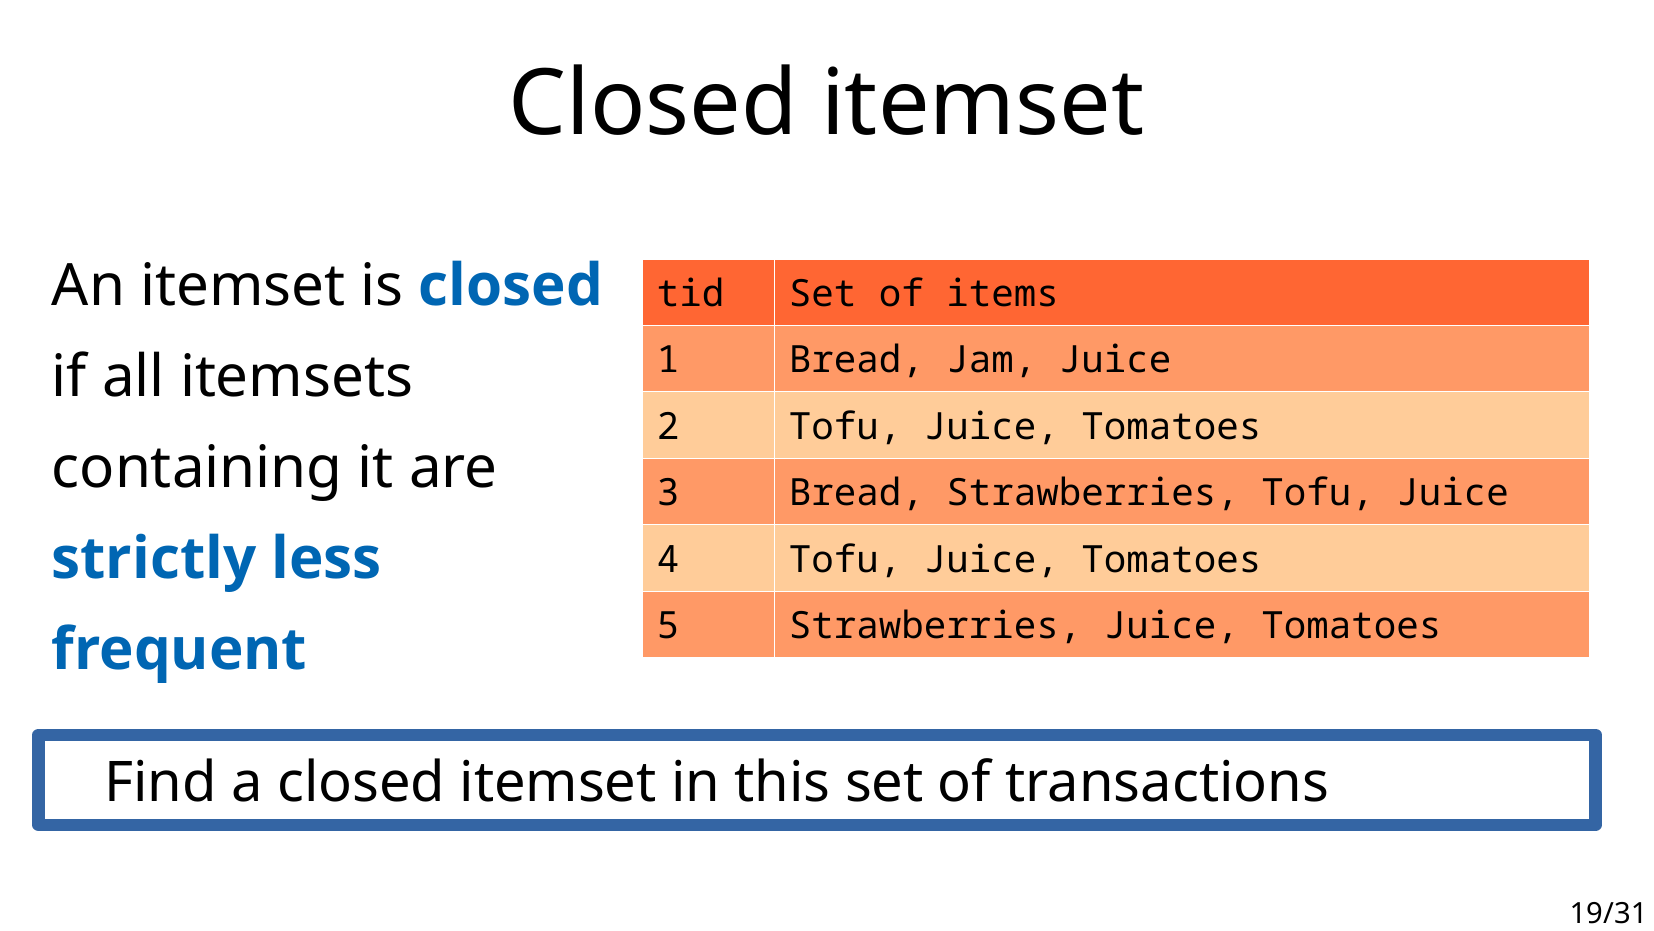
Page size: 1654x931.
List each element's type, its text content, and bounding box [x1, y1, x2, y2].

table_cell 1 [643, 326, 774, 391]
table_header Set of items [775, 260, 1589, 325]
table_cell Bread, Jam, Juice [775, 326, 1589, 391]
table_header tid [643, 260, 774, 325]
table_cell 4 [643, 525, 774, 591]
list Find a closed itemset in this set of transactions [38, 734, 1596, 825]
title Closed itemset [82, 34, 1571, 164]
table_cell Tofu, Juice, Tomatoes [775, 392, 1589, 458]
table_cell 2 [643, 392, 774, 458]
table_cell Bread, Strawberries, Tofu, Juice [775, 459, 1589, 524]
table_cell 3 [643, 459, 774, 524]
table_cell 5 [643, 592, 774, 657]
table_cell Tofu, Juice, Tomatoes [775, 525, 1589, 591]
text_box An itemset is closed if all itemsets containing it are strictly less frequent [37, 224, 629, 632]
table_cell Strawberries, Juice, Tomatoes [775, 592, 1589, 657]
